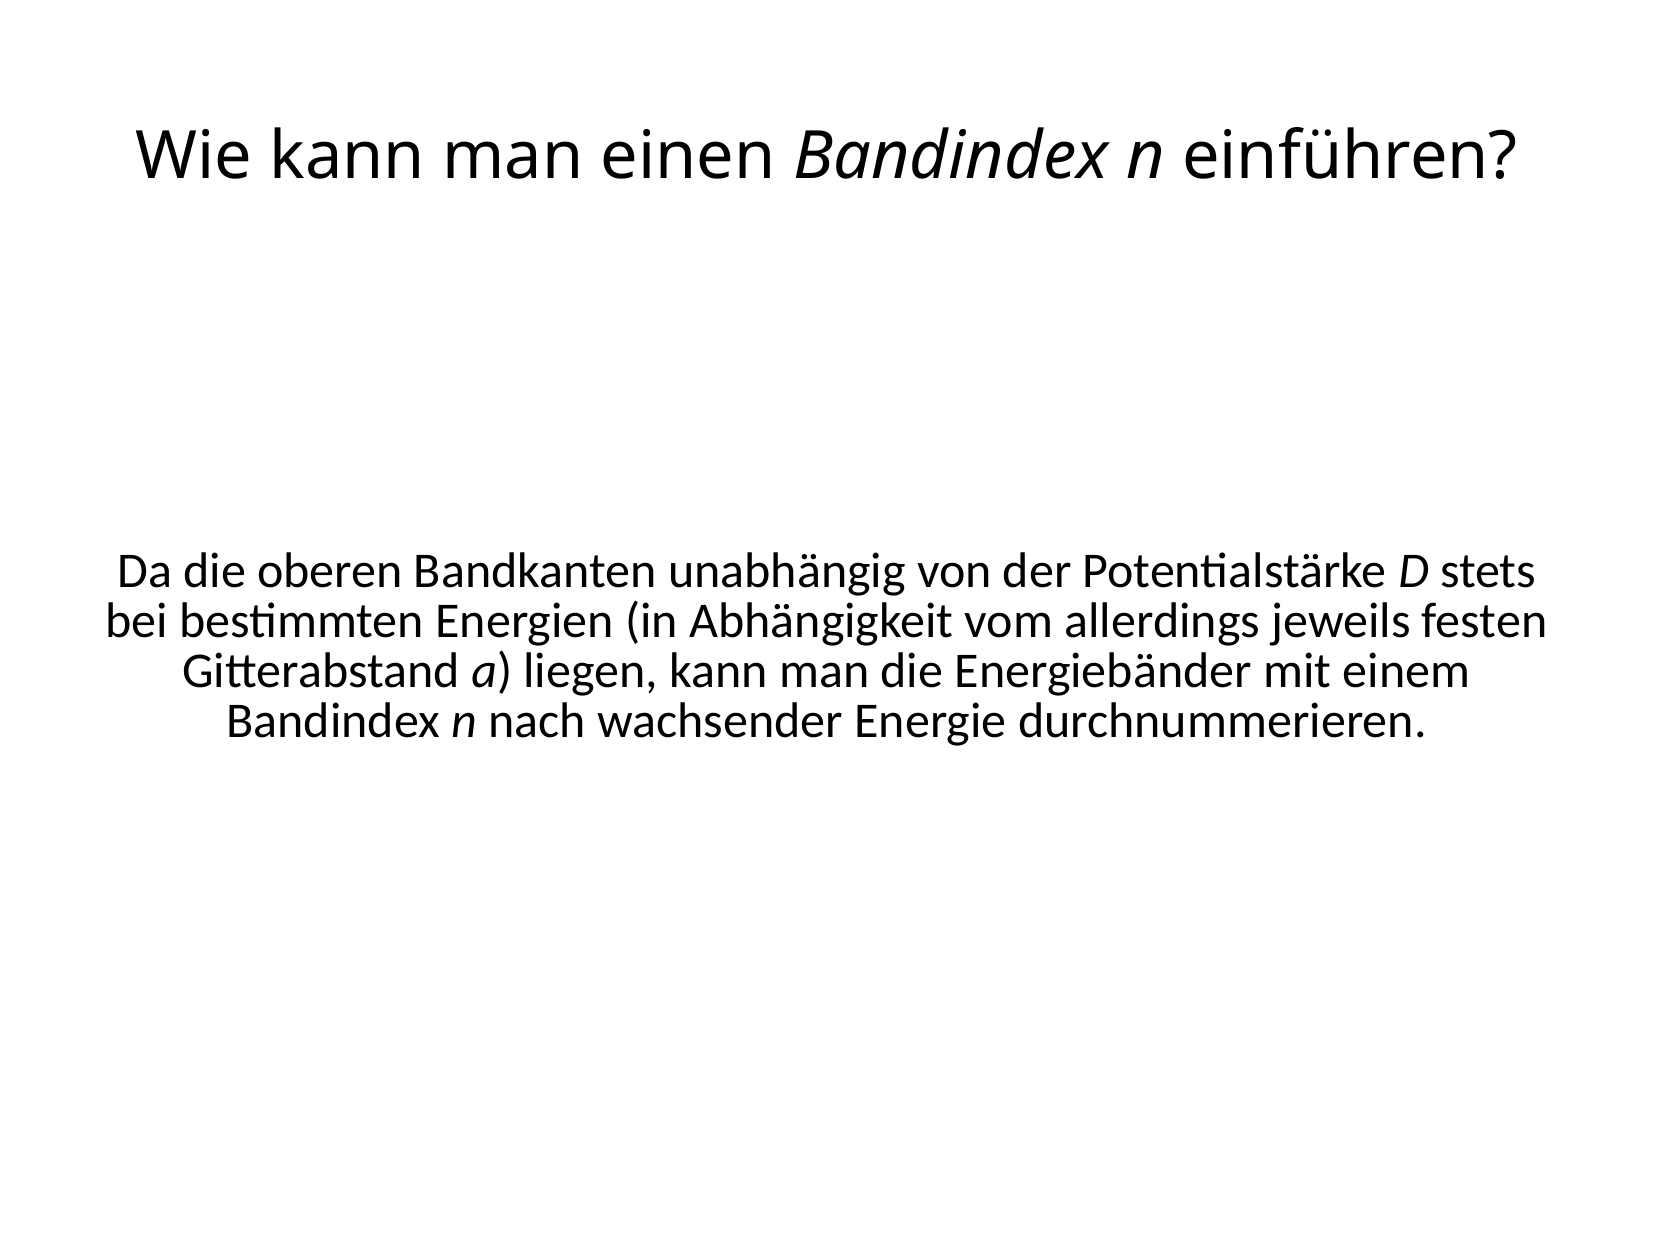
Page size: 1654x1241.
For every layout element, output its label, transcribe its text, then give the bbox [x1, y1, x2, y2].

subtitle Da die oberen Bandkanten unabhängig von der Potentialstärke D stets bei bestimmten Energien (in Abhängigkeit vom allerdings jeweils festen Gitterabstand a) liegen, kann man die Energiebänder mit einem Bandindex n nach wachsender Energie durchnummerieren. [82, 290, 1571, 1010]
title Wie kann man einen Bandindex n einführen? [82, 49, 1571, 257]
